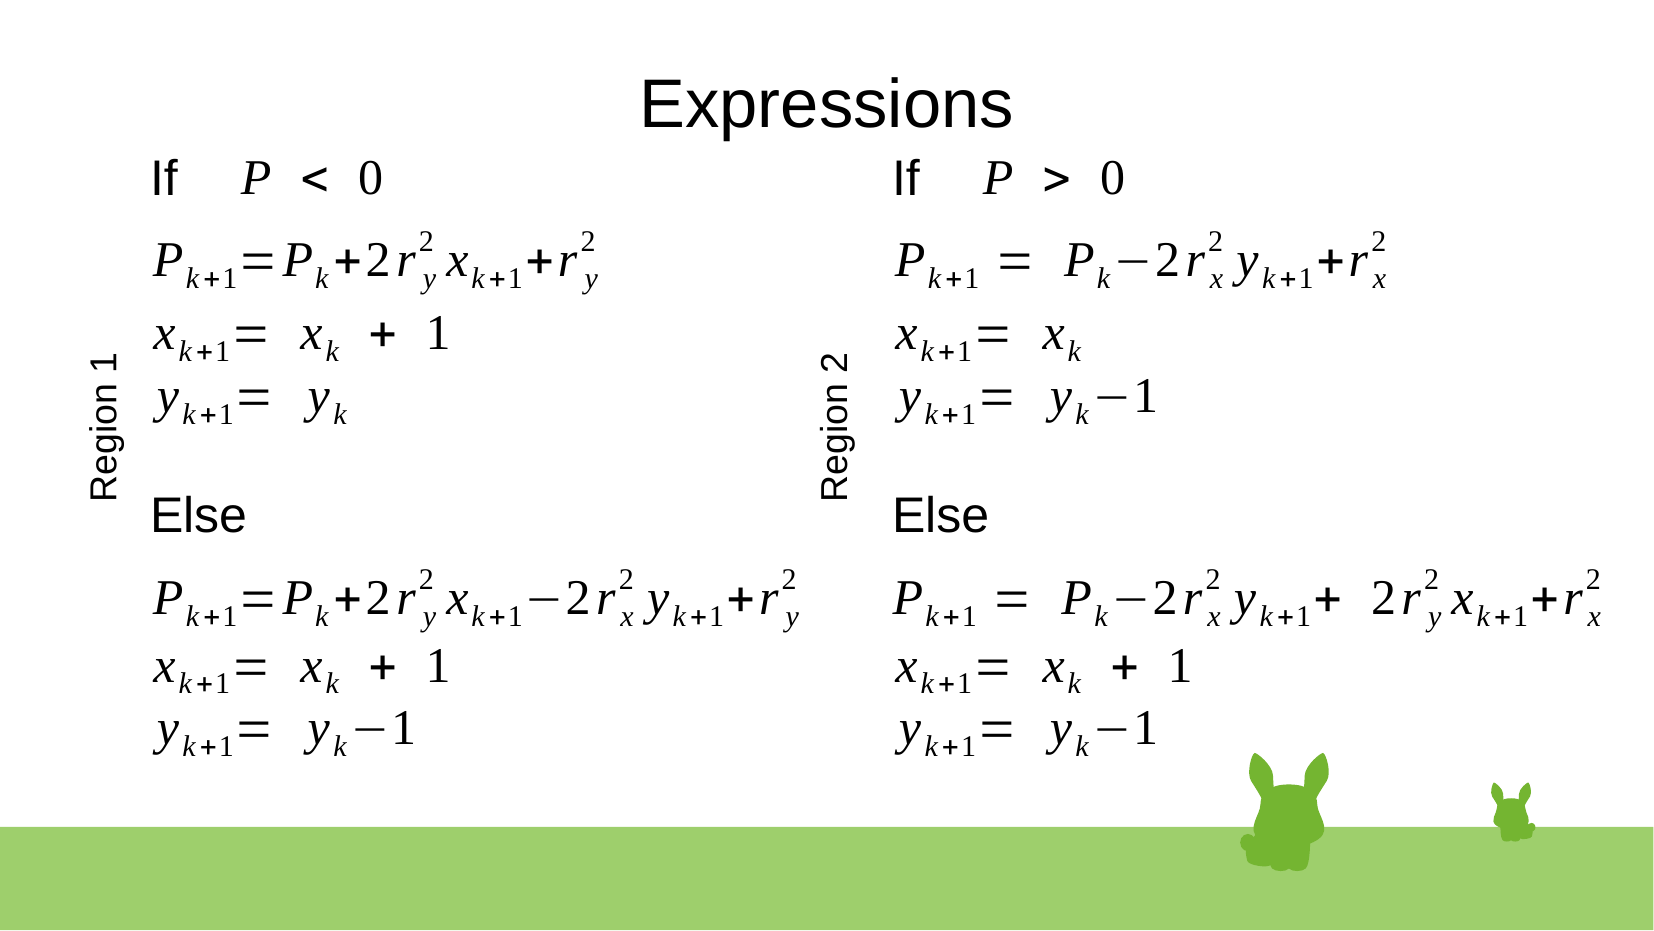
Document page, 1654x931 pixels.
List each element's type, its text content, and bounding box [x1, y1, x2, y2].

chart [150, 367, 349, 431]
text_box Region 1 [75, 337, 132, 518]
chart [892, 700, 1158, 764]
chart [979, 150, 1127, 206]
list If [150, 150, 809, 226]
chart [150, 225, 600, 296]
chart [892, 225, 1388, 296]
title Expressions [88, 29, 1565, 178]
chart [892, 304, 1084, 365]
chart [150, 700, 416, 764]
chart [892, 367, 1158, 431]
list If [892, 150, 1613, 356]
chart [150, 304, 451, 368]
list Else [150, 487, 301, 560]
chart [237, 150, 384, 206]
chart [889, 562, 1603, 633]
list Else [892, 487, 1613, 563]
chart [892, 637, 1193, 701]
chart [150, 637, 451, 701]
chart [150, 562, 801, 633]
text_box Region 2 [805, 337, 863, 518]
